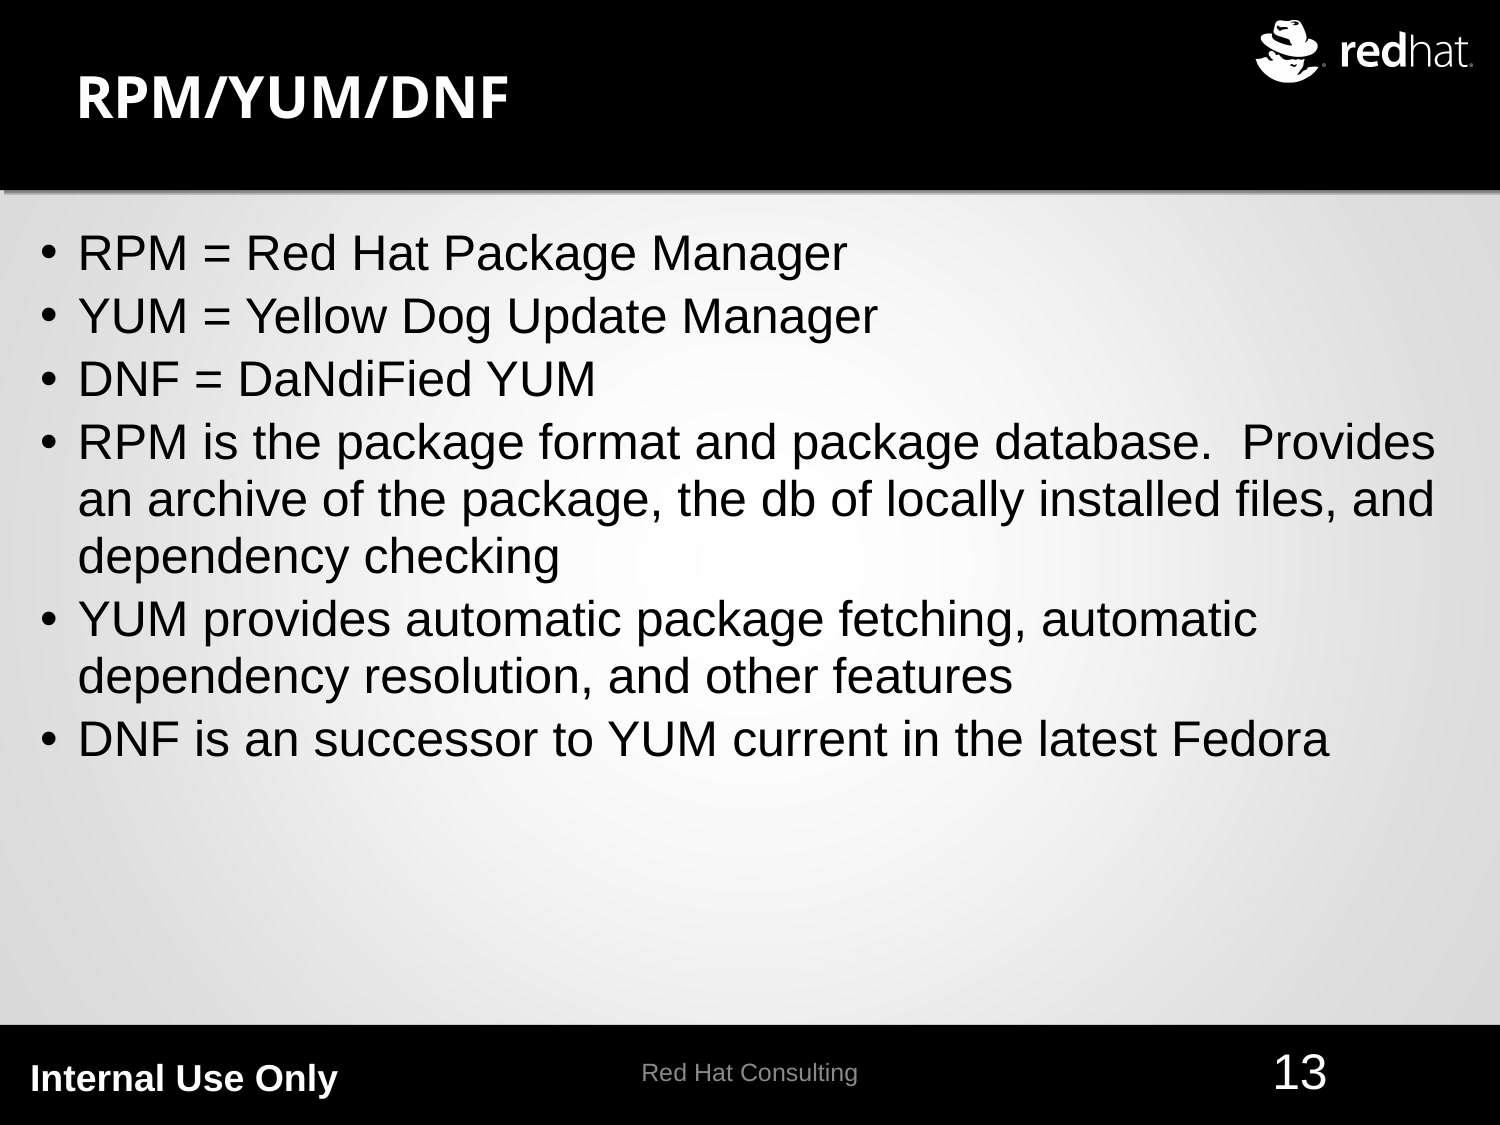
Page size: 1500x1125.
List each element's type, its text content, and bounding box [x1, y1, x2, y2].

title RPM/YUM/DNF [0, 0, 1234, 191]
list RPM = Red Hat Package Manager YUM = Yellow Dog Update Manager DNF = DaNdiFied YUM RPM is the package format and package database. Provides an archive of the package, the db of locally installed files, and dependency checking YUM provides automatic package fetching, automatic dependency resolution, and other features DNF is an successor to YUM current in the latest Fedora [24, 216, 1471, 992]
text_box <number> [1257, 1042, 1426, 1103]
text_box Red Hat Consulting [512, 1042, 988, 1103]
picture [0, 191, 1500, 1024]
picture [1254, 12, 1476, 88]
